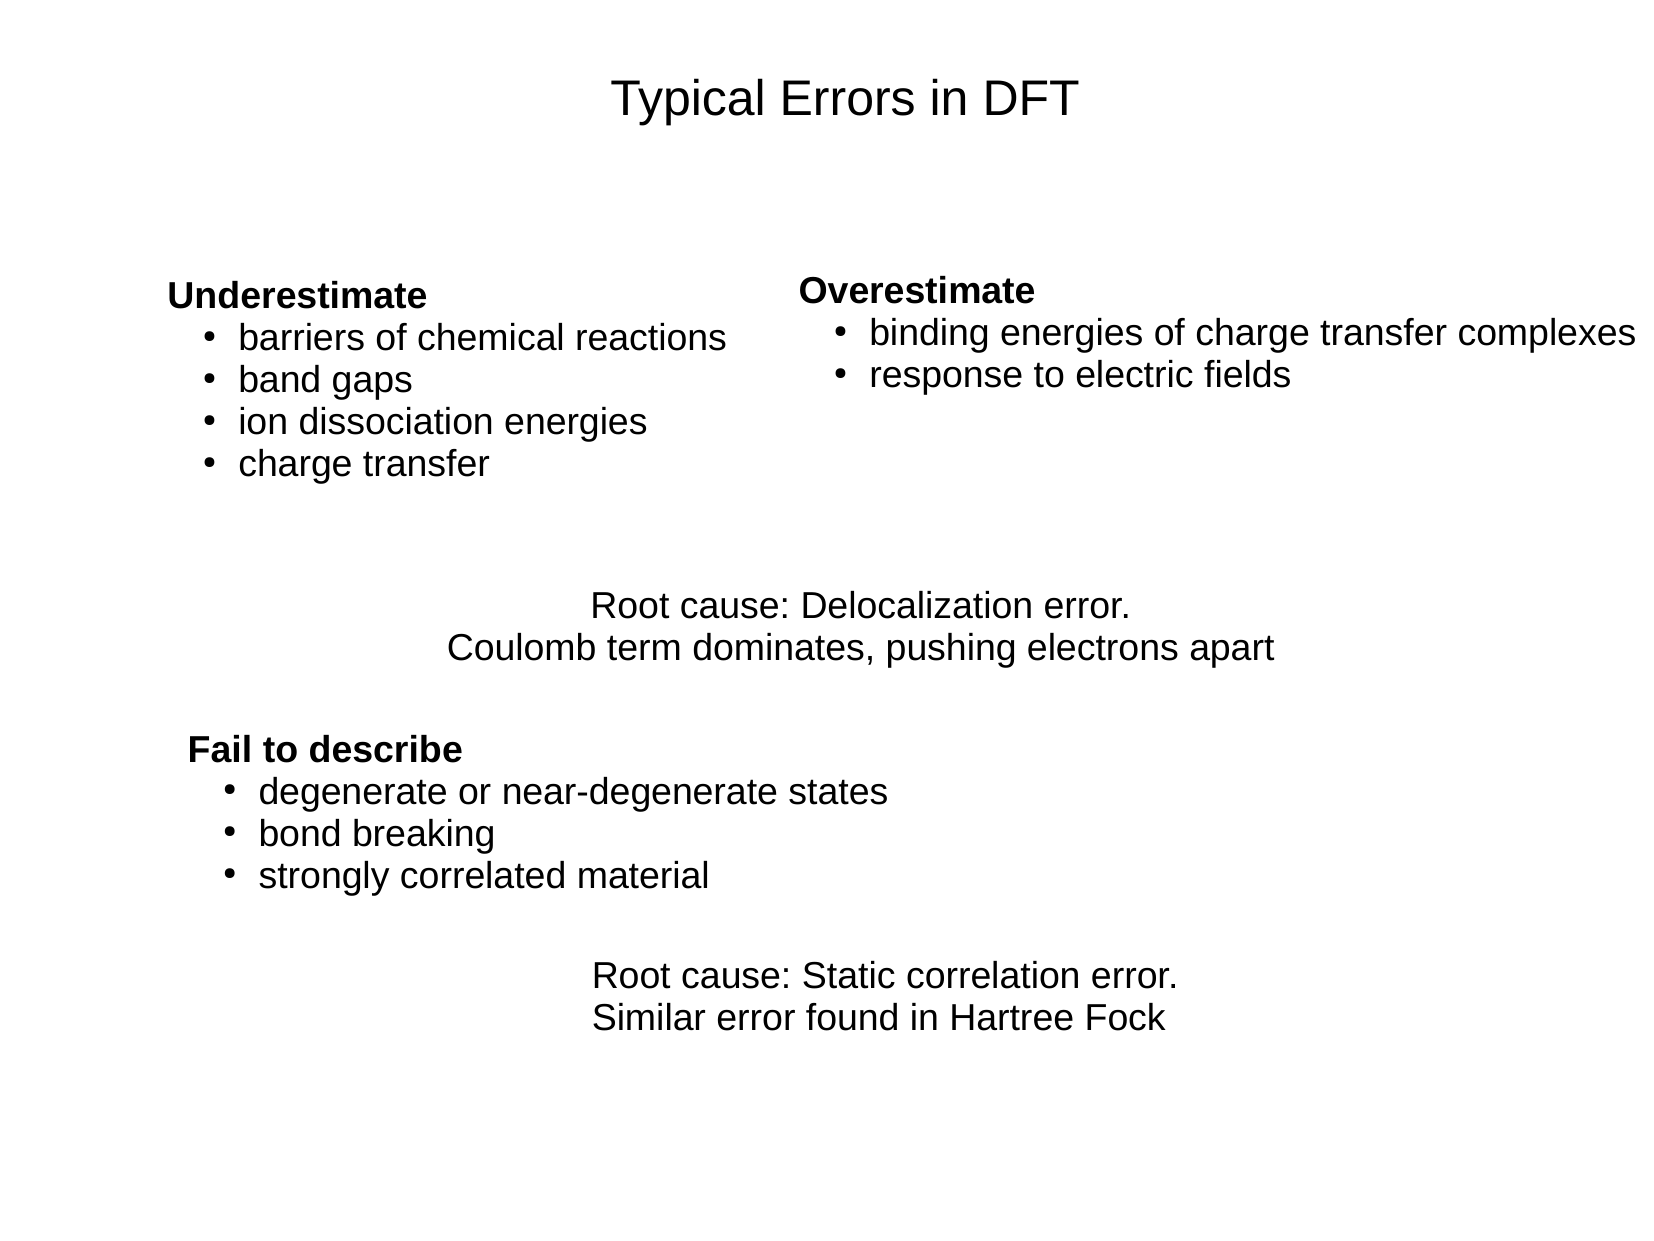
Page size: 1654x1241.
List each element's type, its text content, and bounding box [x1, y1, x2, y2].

text_box Root cause: Delocalization error. Coulomb term dominates, pushing electrons apart [432, 577, 1292, 677]
text_box Underestimate barriers of chemical reactions band gaps ion dissociation energies charge transfer [152, 266, 744, 492]
text_box Overestimate binding energies of charge transfer complexes response to electric fields [783, 262, 1654, 404]
text_box Fail to describe degenerate or near-degenerate states bond breaking strongly correlated material [172, 720, 906, 904]
text_box Root cause: Static correlation error. Similar error found in Hartree Fock [577, 947, 1195, 1046]
text_box Typical Errors in DFT [595, 63, 1311, 134]
